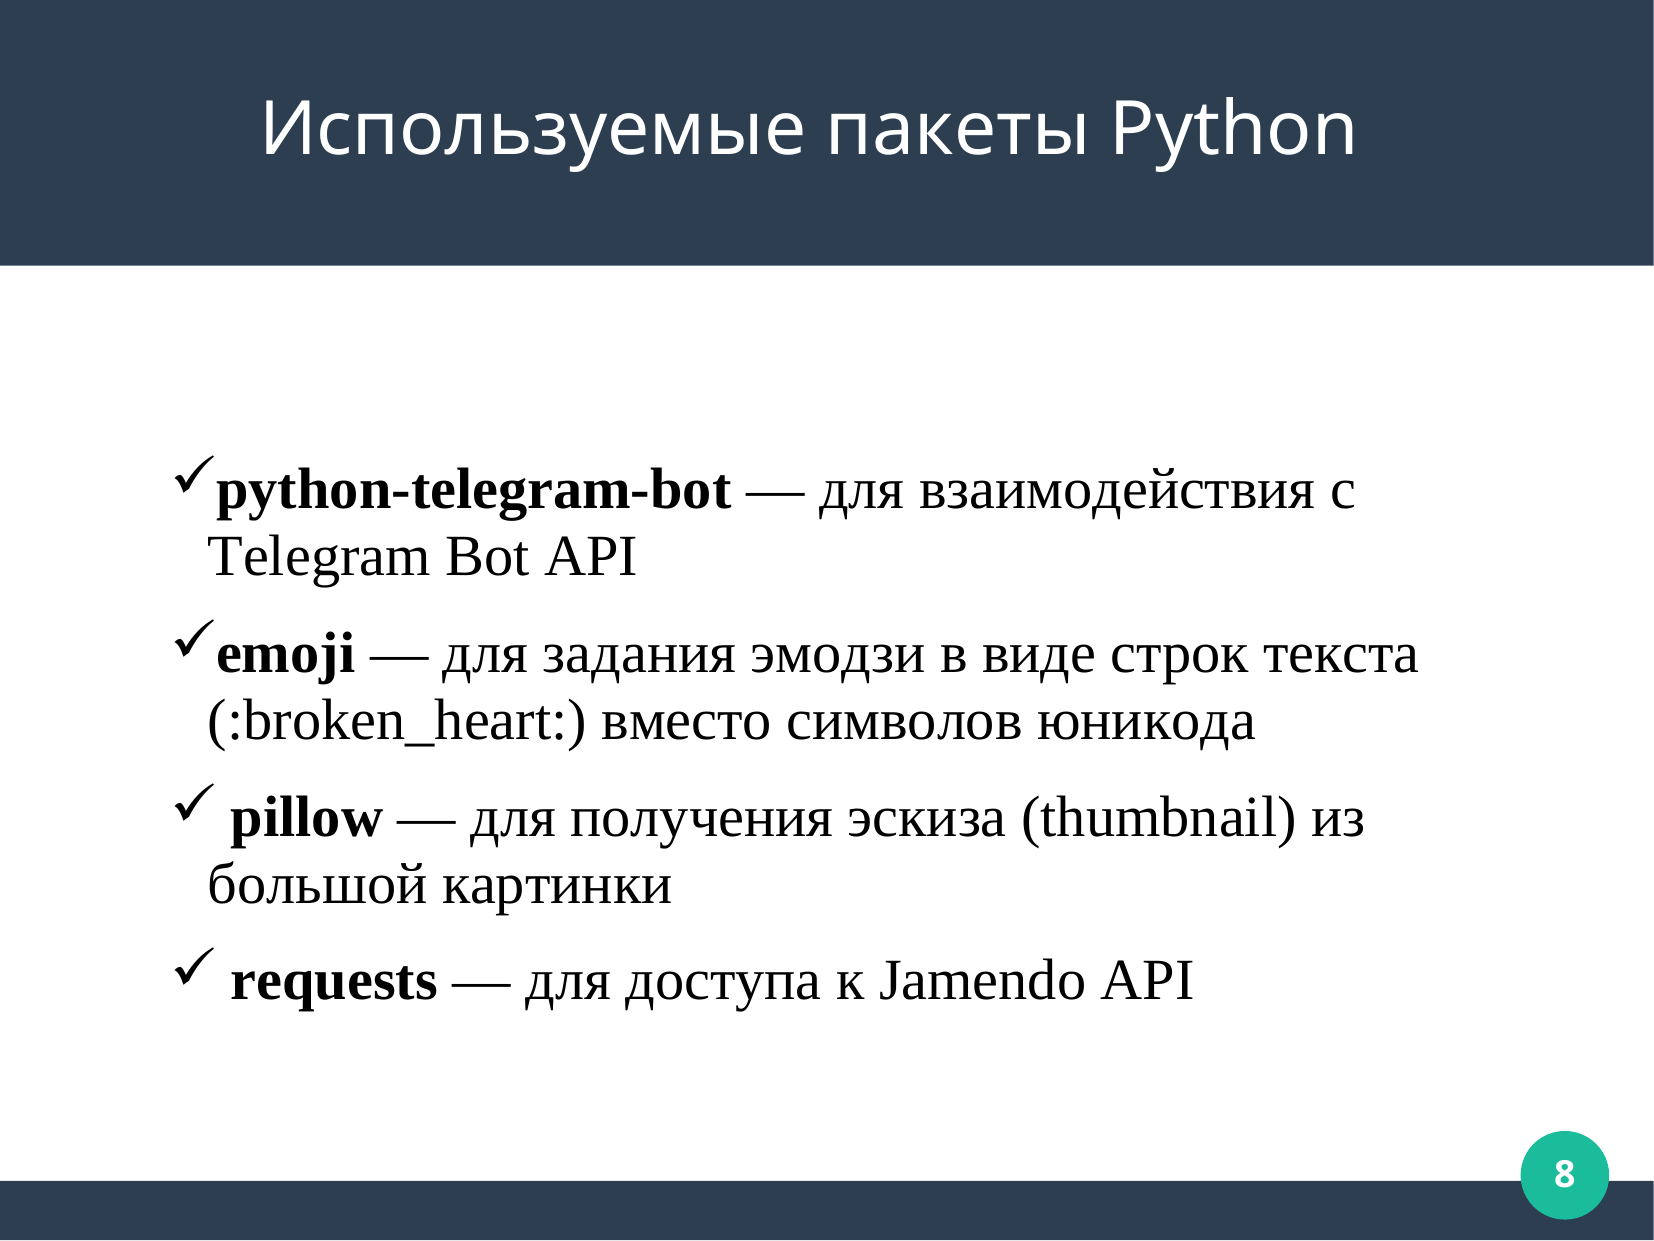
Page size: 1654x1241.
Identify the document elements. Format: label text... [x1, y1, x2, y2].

title Используемые пакеты Python [88, 29, 1530, 225]
text_box python-telegram-bot — для взаимодействия с Telegram Bot API emoji — для задания эмодзи в виде строк текста (:broken_heart:) вместо символов юникода pillow — для получения эскиза (thumbnail) из большой картинки requests — для доступа к Jamendo API [118, 348, 1506, 1093]
